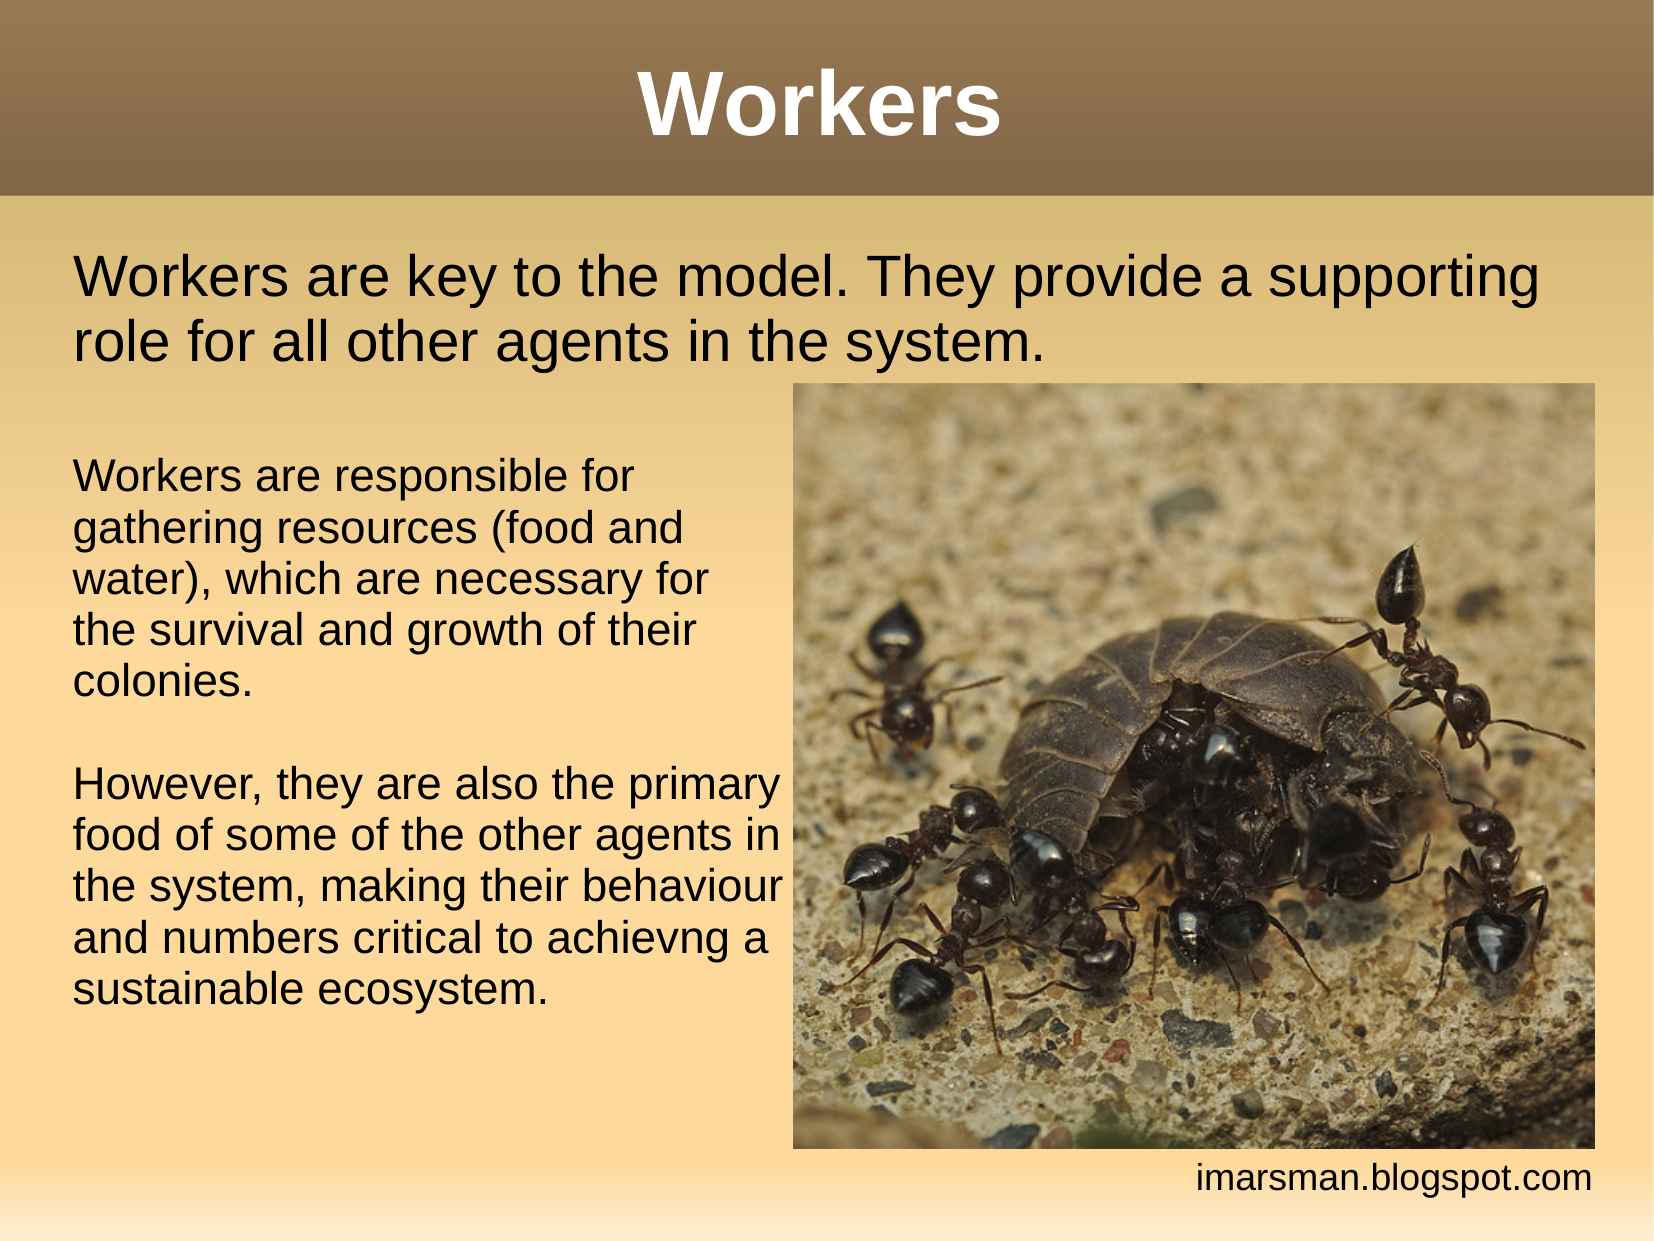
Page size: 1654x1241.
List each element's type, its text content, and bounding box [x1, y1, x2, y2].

title Workers [76, 0, 1565, 208]
picture [0, 0, 1654, 1241]
text_box Workers are key to the model. They provide a supporting role for all other agents in the system. [59, 236, 1595, 397]
text_box Workers are responsible for gathering resources (food and water), which are necessary for the survival and growth of their colonies. However, they are also the primary food of some of the other agents in the system, making their behaviour and numbers critical to achievng a sustainable ecosystem. [57, 442, 798, 1085]
text_box imarsman.blogspot.com [1181, 1149, 1625, 1211]
